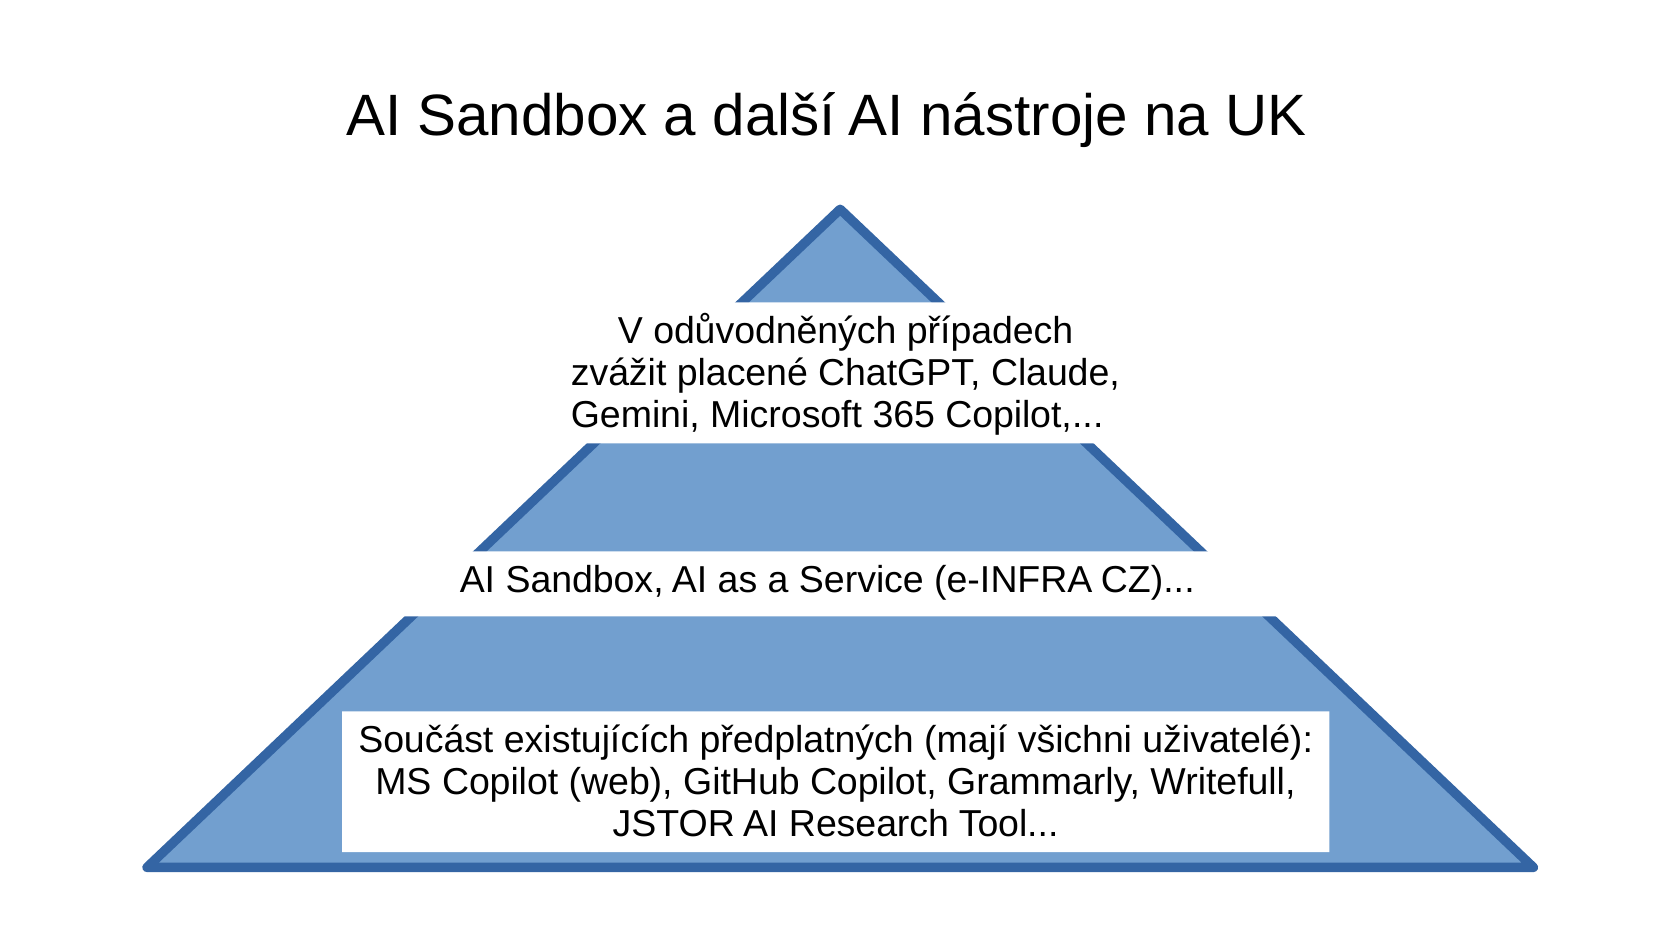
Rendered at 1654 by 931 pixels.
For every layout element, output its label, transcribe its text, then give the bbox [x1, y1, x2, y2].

text_box V odůvodněných případech zvážit placené ChatGPT, Claude, Gemini, Microsoft 365 Copilot,... [540, 302, 1151, 444]
text_box [480, 444, 1201, 551]
text_box [742, 209, 938, 302]
title AI Sandbox a další AI nástroje na UK [82, 37, 1571, 193]
text_box [146, 617, 1534, 868]
text_box AI Sandbox, AI as a Service (e-INFRA CZ)... [366, 551, 1289, 617]
text_box Součást existujících předplatných (mají všichni uživatelé): MS Copilot (web), GitHub Copilot, Grammarly, Writefull, JSTOR AI Research Tool... [342, 711, 1330, 853]
